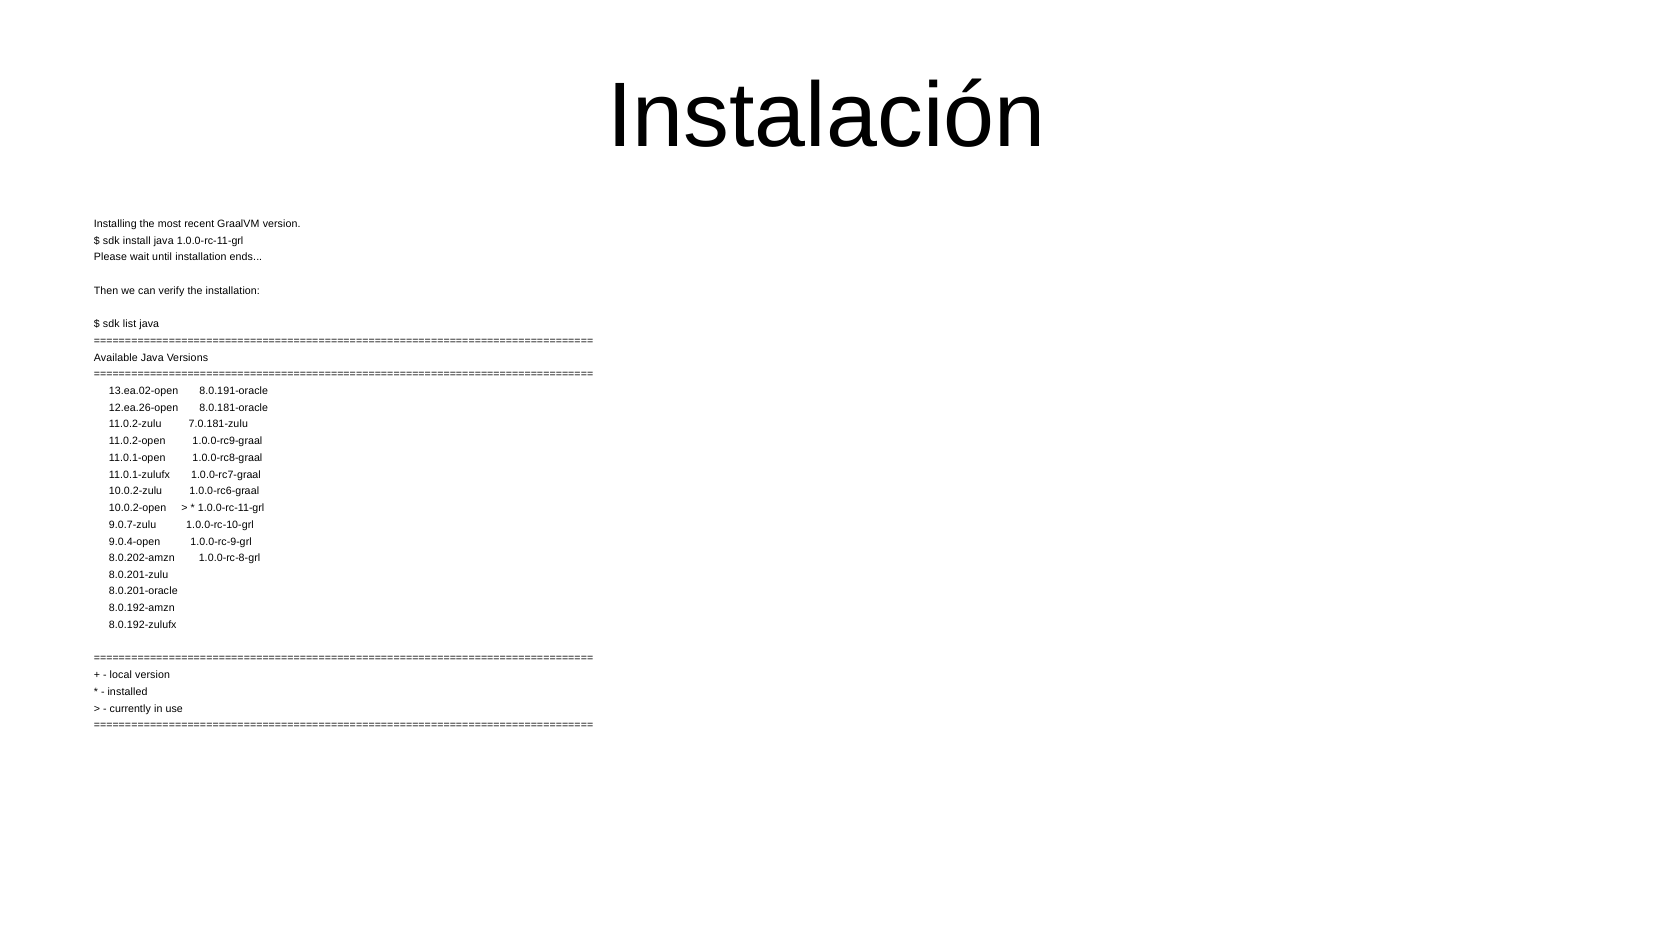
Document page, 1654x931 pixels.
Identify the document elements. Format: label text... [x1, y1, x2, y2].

list Installing the most recent GraalVM version. $ sdk install java 1.0.0-rc-11-grl Please wait until installation ends... Then we can verify the installation: $ sdk list java ================================================================================ Available Java Versions ================================================================================ 13.ea.02-open 8.0.191-oracle 12.ea.26-open 8.0.181-oracle 11.0.2-zulu 7.0.181-zulu 11.0.2-open 1.0.0-rc9-graal 11.0.1-open 1.0.0-rc8-graal 11.0.1-zulufx 1.0.0-rc7-graal 10.0.2-zulu 1.0.0-rc6-graal 10.0.2-open > * 1.0.0-rc-11-grl 9.0.7-zulu 1.0.0-rc-10-grl 9.0.4-open 1.0.0-rc-9-grl 8.0.202-amzn 1.0.0-rc-8-grl 8.0.201-zulu 8.0.201-oracle 8.0.192-amzn 8.0.192-zulufx ================================================================================ + - local version * - installed > - currently in use ================================================================================ [82, 217, 1571, 758]
title Instalación [82, 37, 1571, 193]
